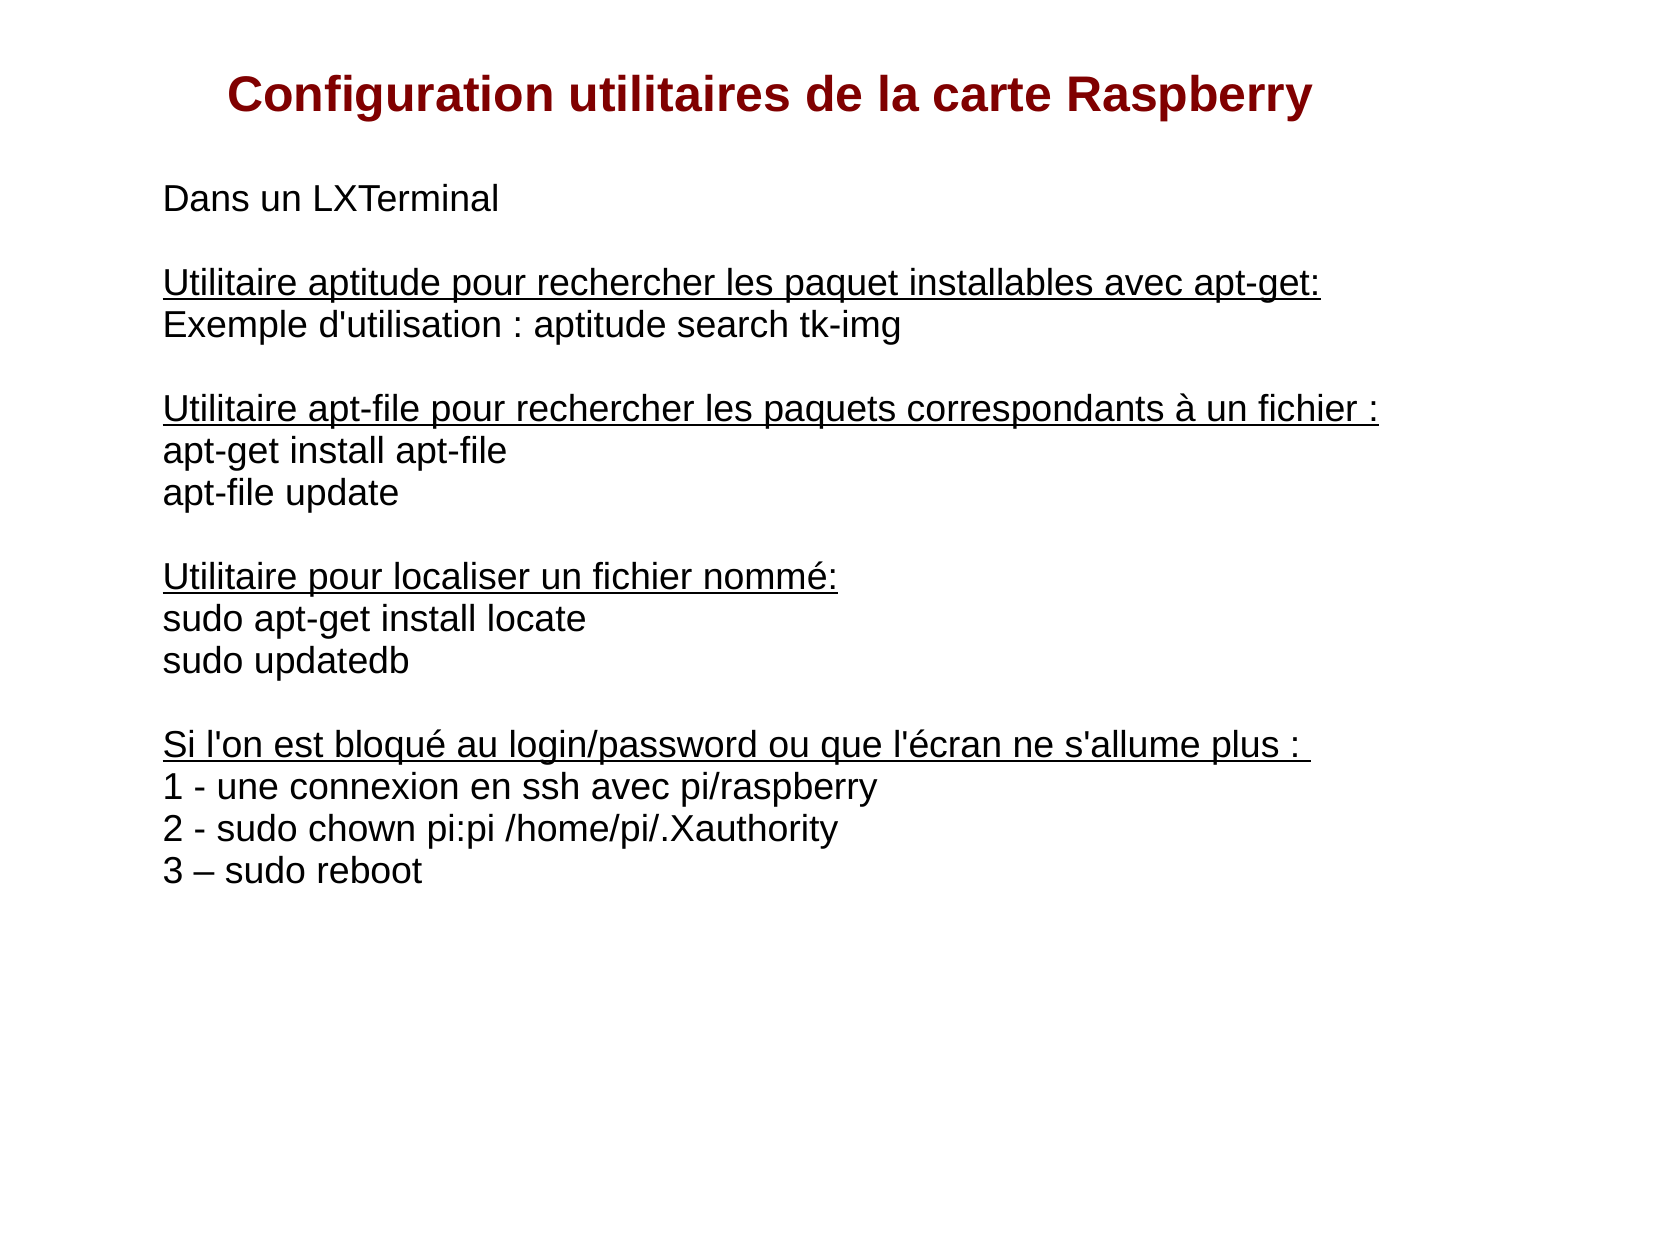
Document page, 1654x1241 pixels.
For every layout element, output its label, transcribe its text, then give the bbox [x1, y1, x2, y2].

text_box Configuration utilitaires de la carte Raspberry Dans un LXTerminal Utilitaire aptitude pour rechercher les paquet installables avec apt-get: Exemple d'utilisation : aptitude search tk-img Utilitaire apt-file pour rechercher les paquets correspondants à un fichier : apt-get install apt-file apt-file update Utilitaire pour localiser un fichier nommé: sudo apt-get install locate sudo updatedb Si l'on est bloqué au login/password ou que l'écran ne s'allume plus : 1 - une connexion en ssh avec pi/raspberry 2 - sudo chown pi:pi /home/pi/.Xauthority 3 – sudo reboot [147, 59, 1566, 1074]
